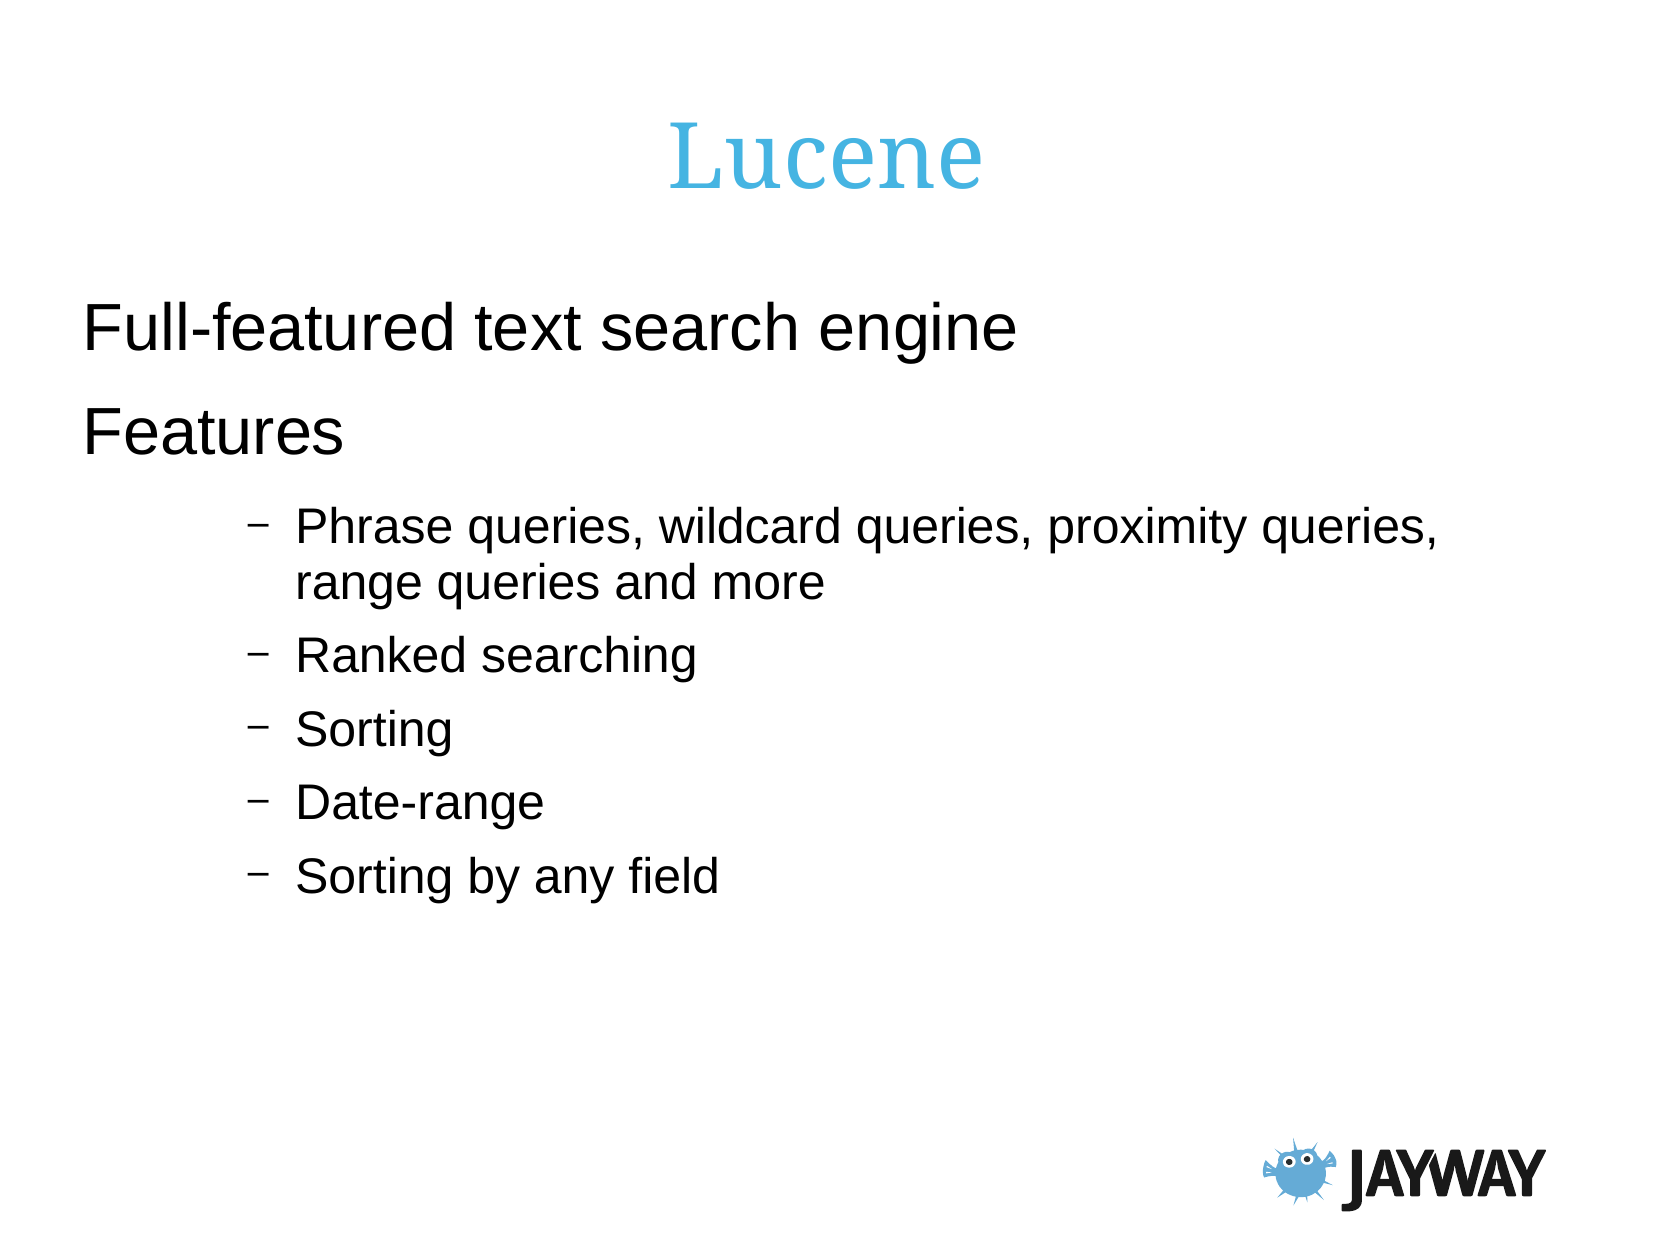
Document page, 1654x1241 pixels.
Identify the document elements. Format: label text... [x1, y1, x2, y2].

title Lucene [82, 56, 1571, 250]
list Full-featured text search engine Features Phrase queries, wildcard queries, proximity queries, range queries and more Ranked searching Sorting Date-range Sorting by any field [82, 290, 1571, 1109]
